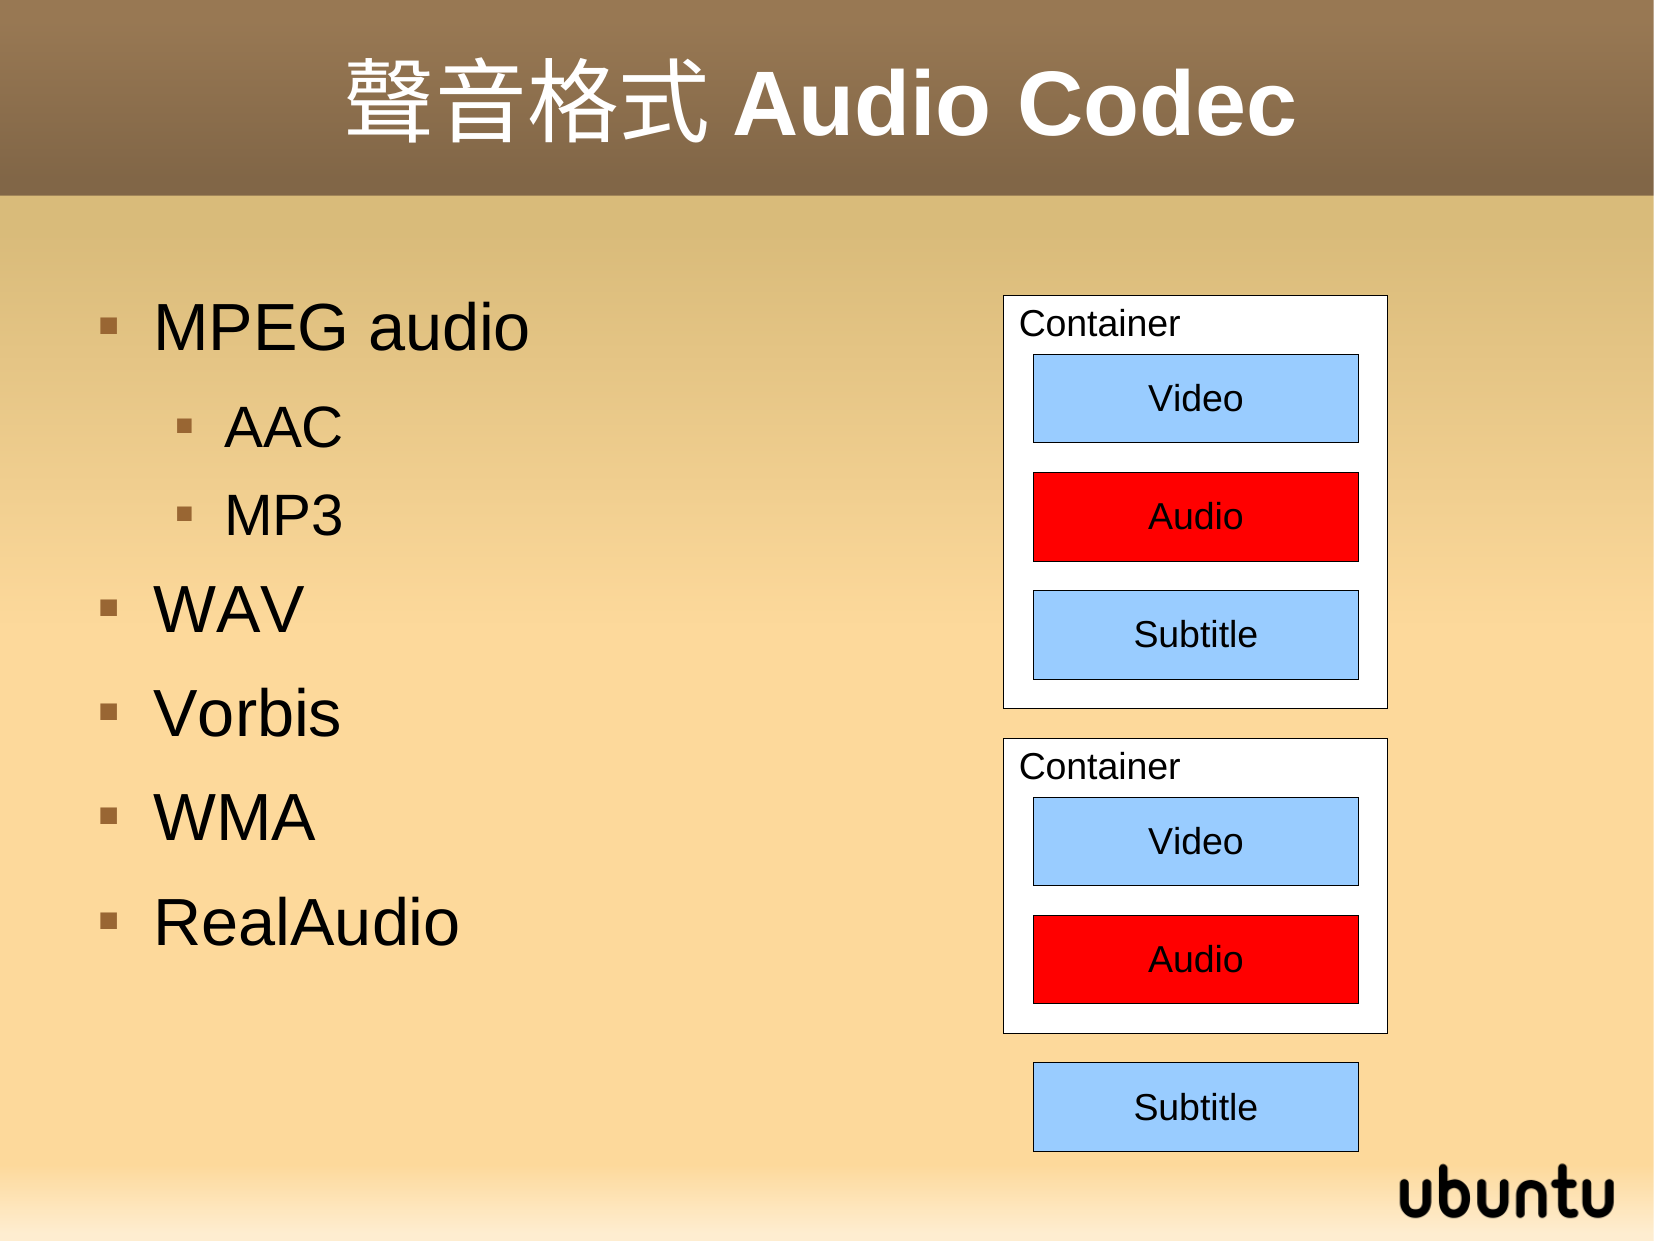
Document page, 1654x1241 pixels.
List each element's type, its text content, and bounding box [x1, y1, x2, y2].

title 聲音格式Audio Codec [76, 0, 1565, 208]
text_box Container [1003, 295, 1388, 709]
list MPEG audio AAC MP3 WAV Vorbis WMA RealAudio [82, 290, 809, 1109]
text_box Audio [1033, 472, 1359, 562]
text_box Subtitle [1033, 1062, 1359, 1152]
text_box Subtitle [1033, 590, 1359, 680]
text_box Audio [1033, 915, 1359, 1004]
text_box Video [1033, 354, 1359, 443]
picture [0, 0, 1654, 1241]
text_box Container [1003, 738, 1388, 1034]
text_box Video [1033, 797, 1359, 886]
